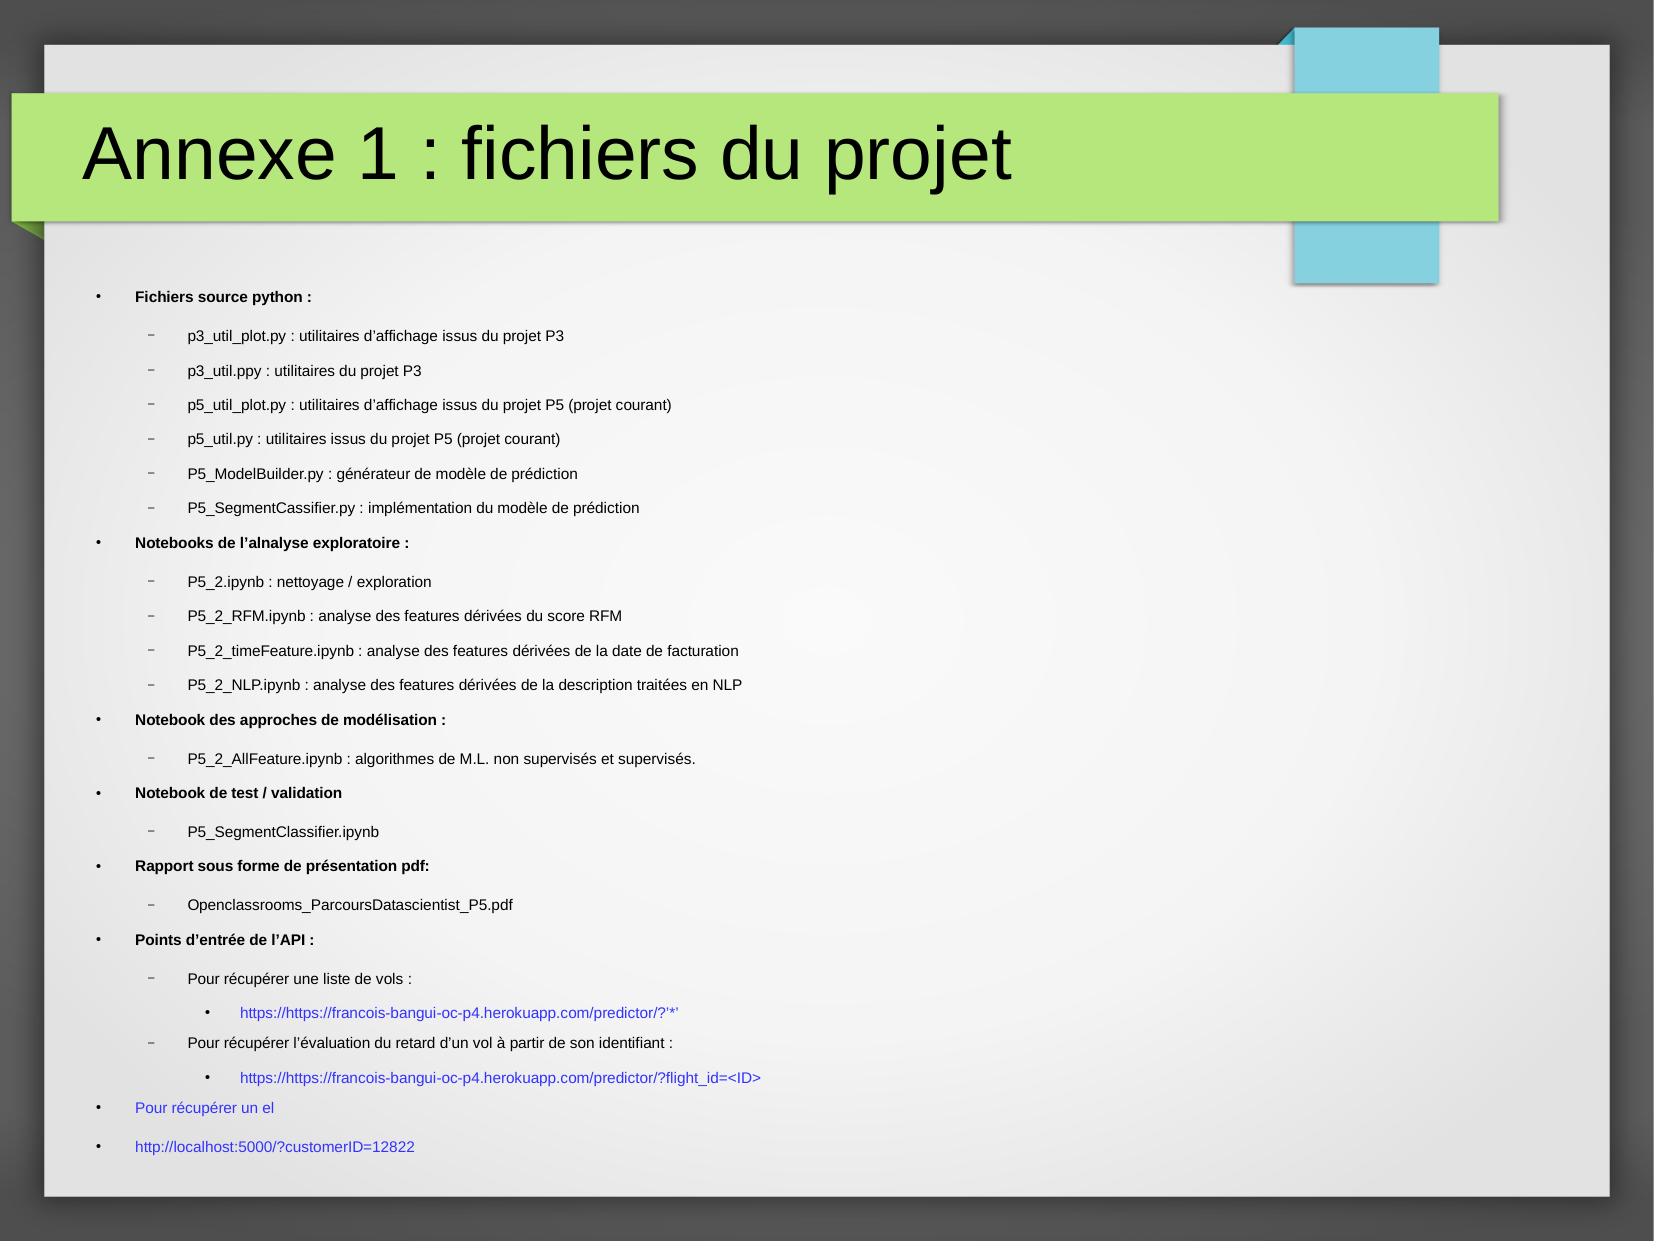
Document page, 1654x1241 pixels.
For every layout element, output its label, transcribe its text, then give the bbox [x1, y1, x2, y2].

list Fichiers source python : p3_util_plot.py : utilitaires d’affichage issus du projet P3 p3_util.ppy : utilitaires du projet P3 p5_util_plot.py : utilitaires d’affichage issus du projet P5 (projet courant) p5_util.py : utilitaires issus du projet P5 (projet courant) P5_ModelBuilder.py : générateur de modèle de prédiction P5_SegmentCassifier.py : implémentation du modèle de prédiction Notebooks de l’alnalyse exploratoire : P5_2.ipynb : nettoyage / exploration P5_2_RFM.ipynb : analyse des features dérivées du score RFM P5_2_timeFeature.ipynb : analyse des features dérivées de la date de facturation P5_2_NLP.ipynb : analyse des features dérivées de la description traitées en NLP Notebook des approches de modélisation : P5_2_AllFeature.ipynb : algorithmes de M.L. non supervisés et supervisés. Notebook de test / validation P5_SegmentClassifier.ipynb Rapport sous forme de présentation pdf: Openclassrooms_ParcoursDatascientist_P5.pdf Points d’entrée de l’API : Pour récupérer une liste de vols : https://https://francois-bangui-oc-p4.herokuapp.com/predictor/?’*’ Pour récupérer l’évaluation du retard d’un vol à partir de son identifiant : https://https://francois-bangui-oc-p4.herokuapp.com/predictor/?flight_id=<ID> Pour récupérer un el http://localhost:5000/?customerID=12822 [82, 248, 1571, 1158]
title Annexe 1 : fichiers du projet [82, 94, 1264, 213]
picture [0, 0, 1654, 1241]
